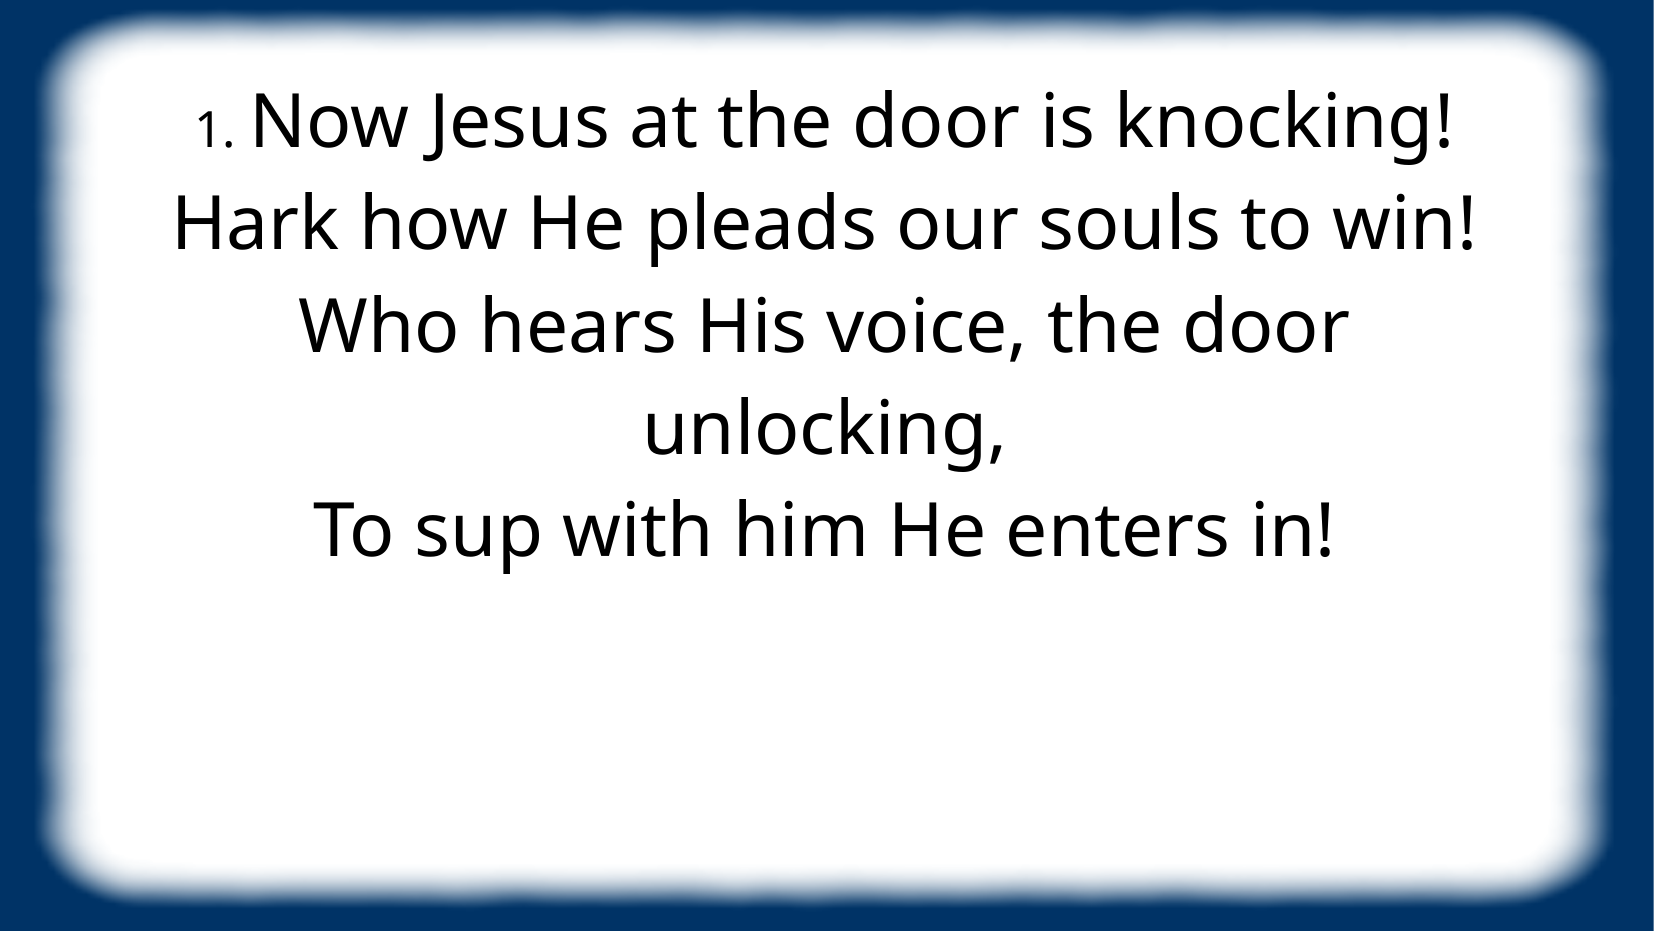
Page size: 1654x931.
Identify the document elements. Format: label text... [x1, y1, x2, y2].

picture [0, 0, 1654, 931]
text_box 1. Now Jesus at the door is knocking! Hark how He pleads our souls to win! Who hears His voice, the door unlocking, To sup with him He enters in! [105, 60, 1546, 475]
